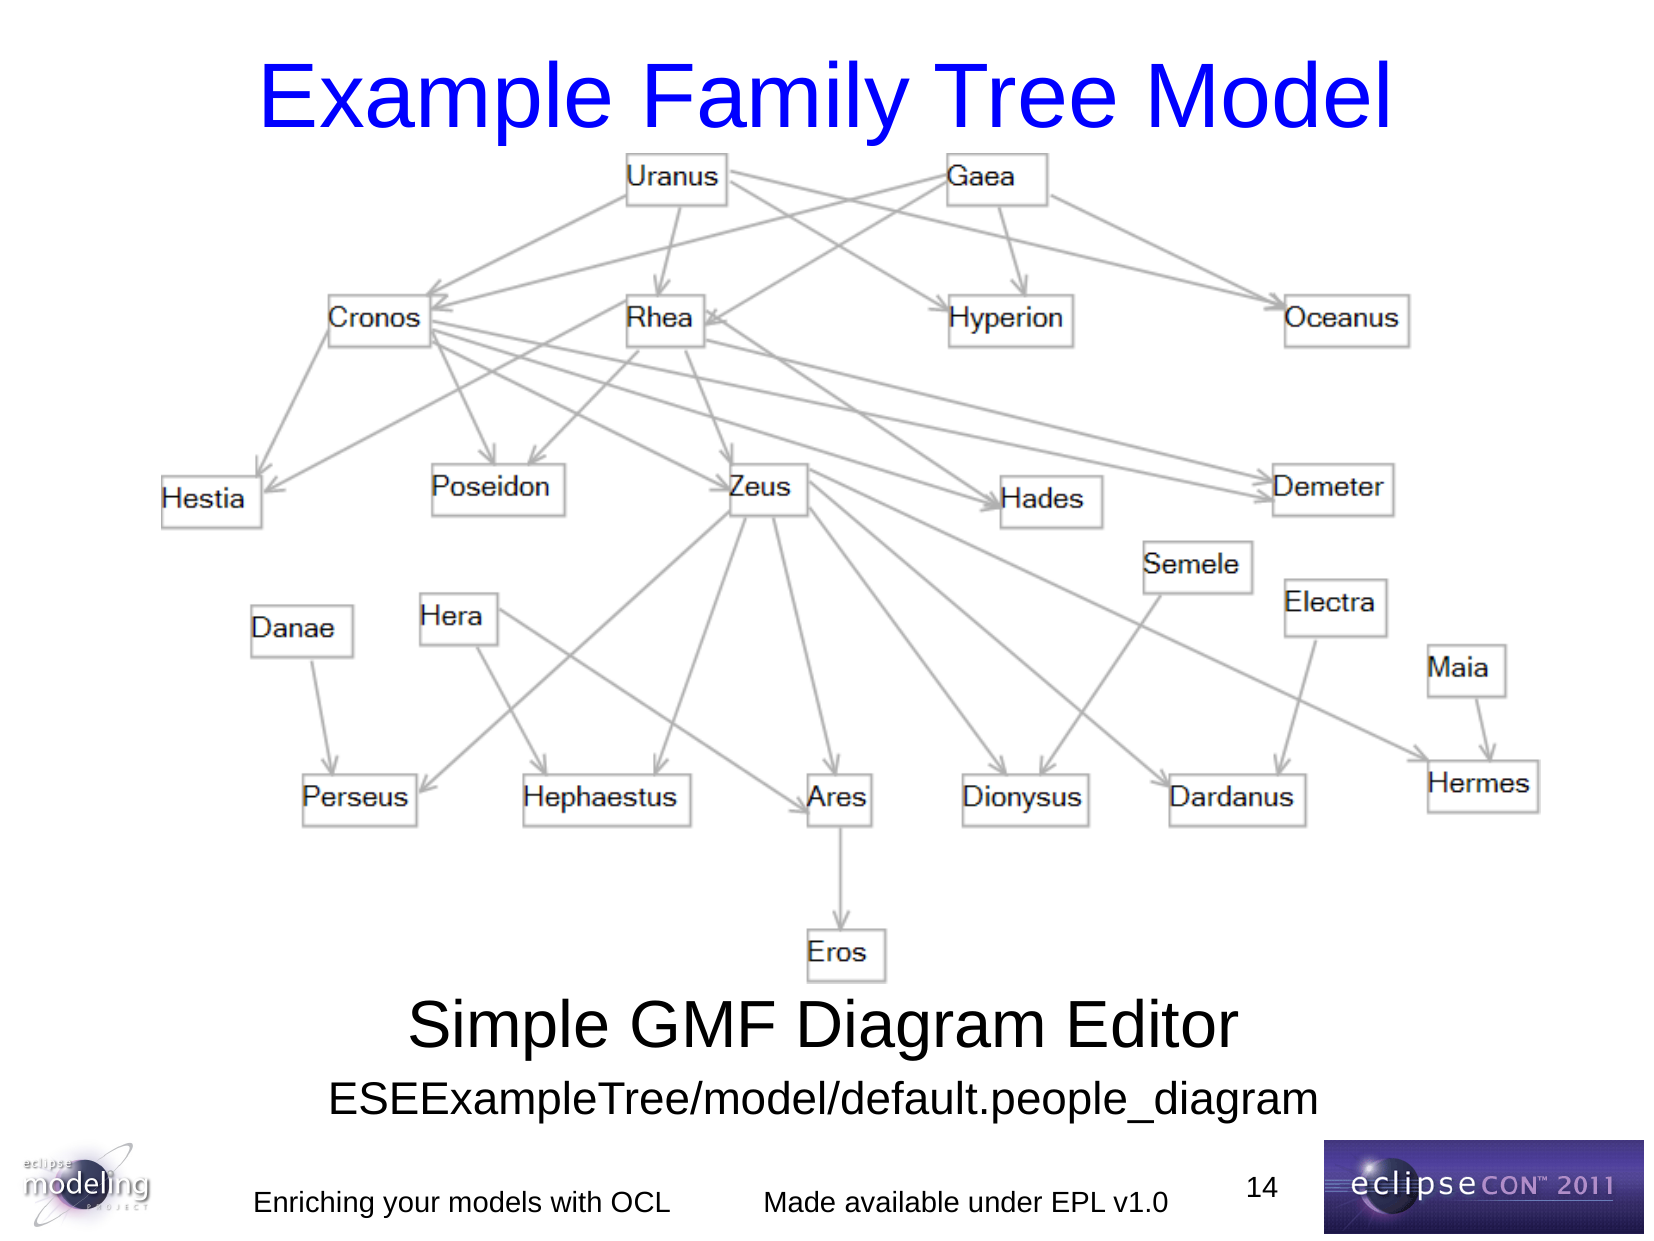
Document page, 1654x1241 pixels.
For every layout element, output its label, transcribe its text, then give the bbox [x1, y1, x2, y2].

title Example Family Tree Model [82, 44, 1571, 148]
picture [9, 1136, 156, 1235]
list Simple GMF Diagram Editor ESEExampleTree/model/default.people_diagram [76, 986, 1571, 1133]
picture [1324, 1140, 1644, 1234]
picture [161, 153, 1541, 984]
